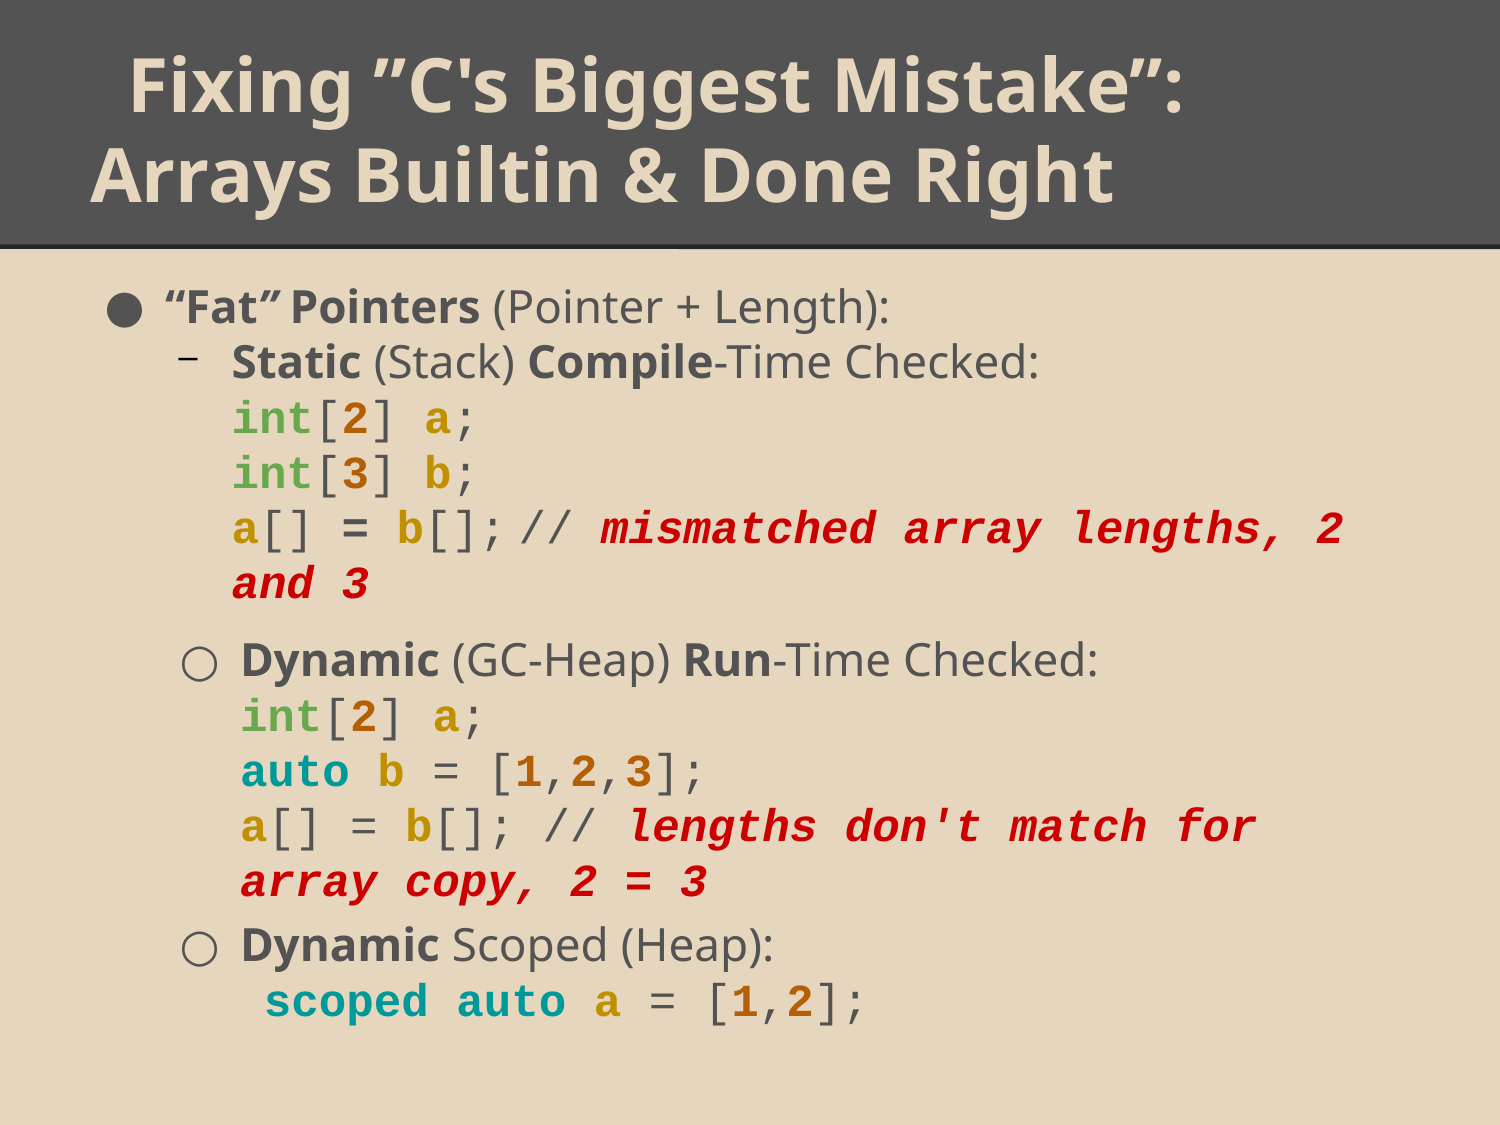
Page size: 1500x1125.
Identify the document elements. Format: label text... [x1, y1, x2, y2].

list “Fat” Pointers (Pointer + Length): Static (Stack) Compile-Time Checked: int[2] a; int[3] b; a[] = b[]; // mismatched array lengths, 2 and 3 Dynamic (GC-Heap) Run-Time Checked: int[2] a; auto b = [1,2,3]; a[] = b[]; // lengths don't match for array copy, 2 = 3 Dynamic Scoped (Heap): scoped auto a = [1,2]; [75, 262, 1425, 1078]
title Fixing ”C's Biggest Mistake”: Arrays Builtin & Done Right [75, 45, 1425, 233]
